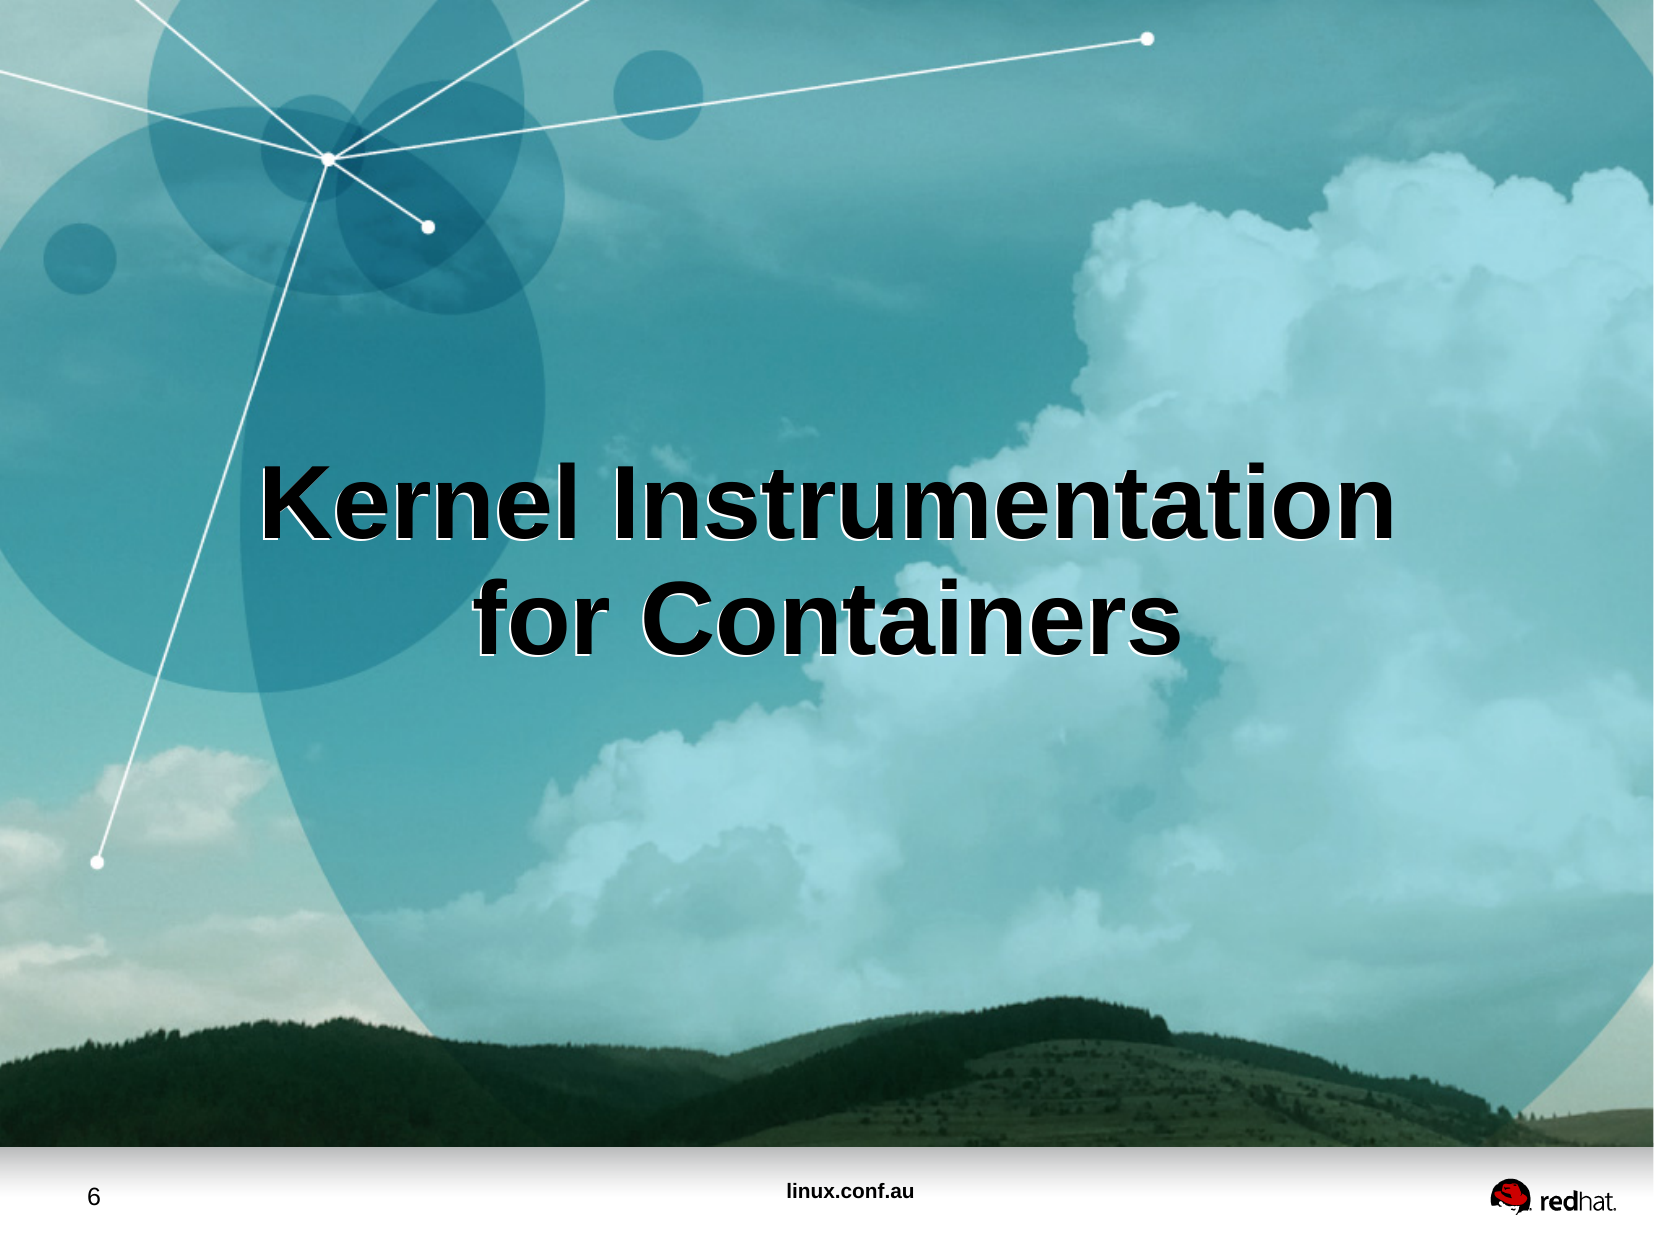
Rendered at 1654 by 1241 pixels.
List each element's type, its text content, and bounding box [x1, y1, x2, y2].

picture [0, 0, 1654, 1241]
title Kernel Instrumentation for Containers [84, 260, 1574, 861]
